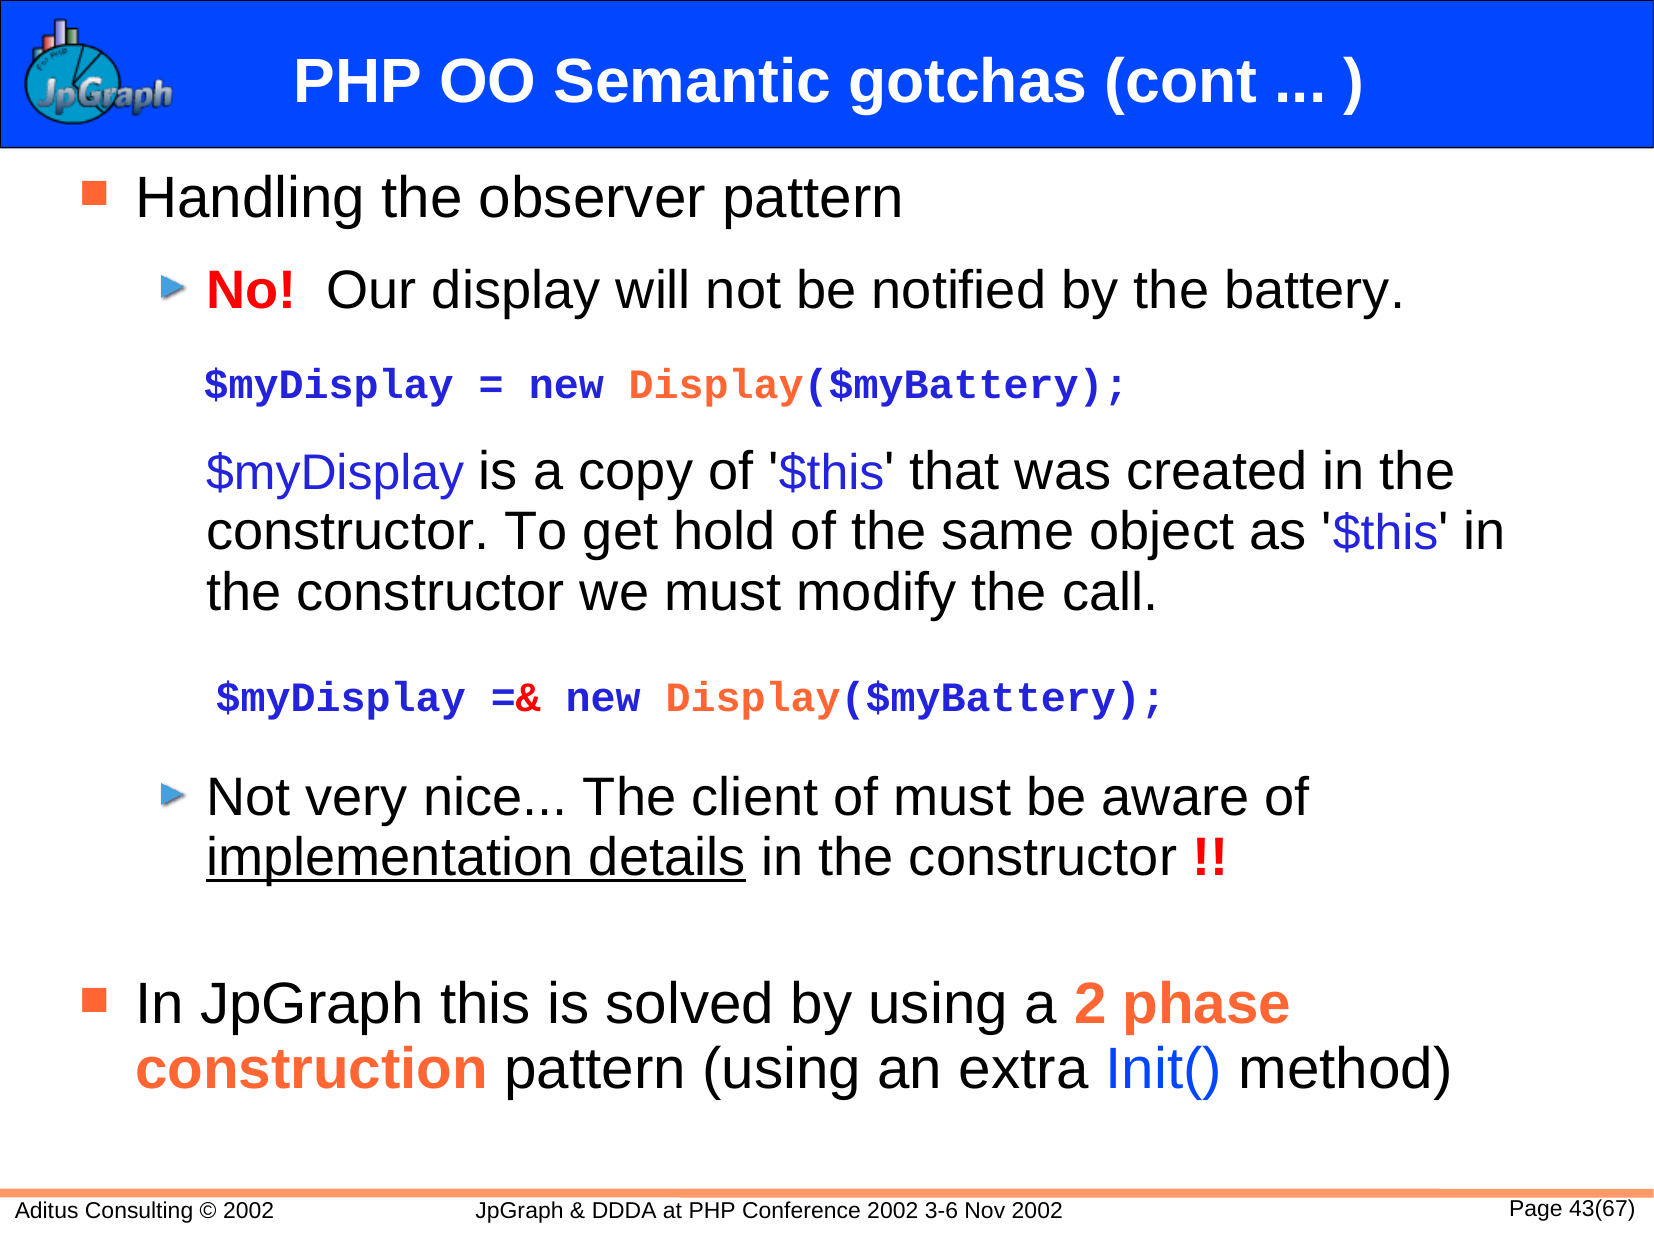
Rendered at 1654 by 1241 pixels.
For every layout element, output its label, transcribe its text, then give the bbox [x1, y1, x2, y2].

text_box $myDisplay =& new Display($myBattery); [215, 673, 1589, 721]
picture [20, 17, 123, 128]
title PHP OO Semantic gotchas (cont ... ) [123, 0, 1536, 163]
text_box $myDisplay = new Display($myBattery); [203, 360, 1577, 408]
list Handling the observer pattern No! Our display will not be notified by the battery. $myDisplay is a copy of '$this' that was created in the constructor. To get hold of the same object as '$this' in the constructor we must modify the call. Not very nice... The client of must be aware of implementation details in the constructor !! In JpGraph this is solved by using a 2 phase construction pattern (using an extra Init() method) [64, 165, 1580, 1105]
